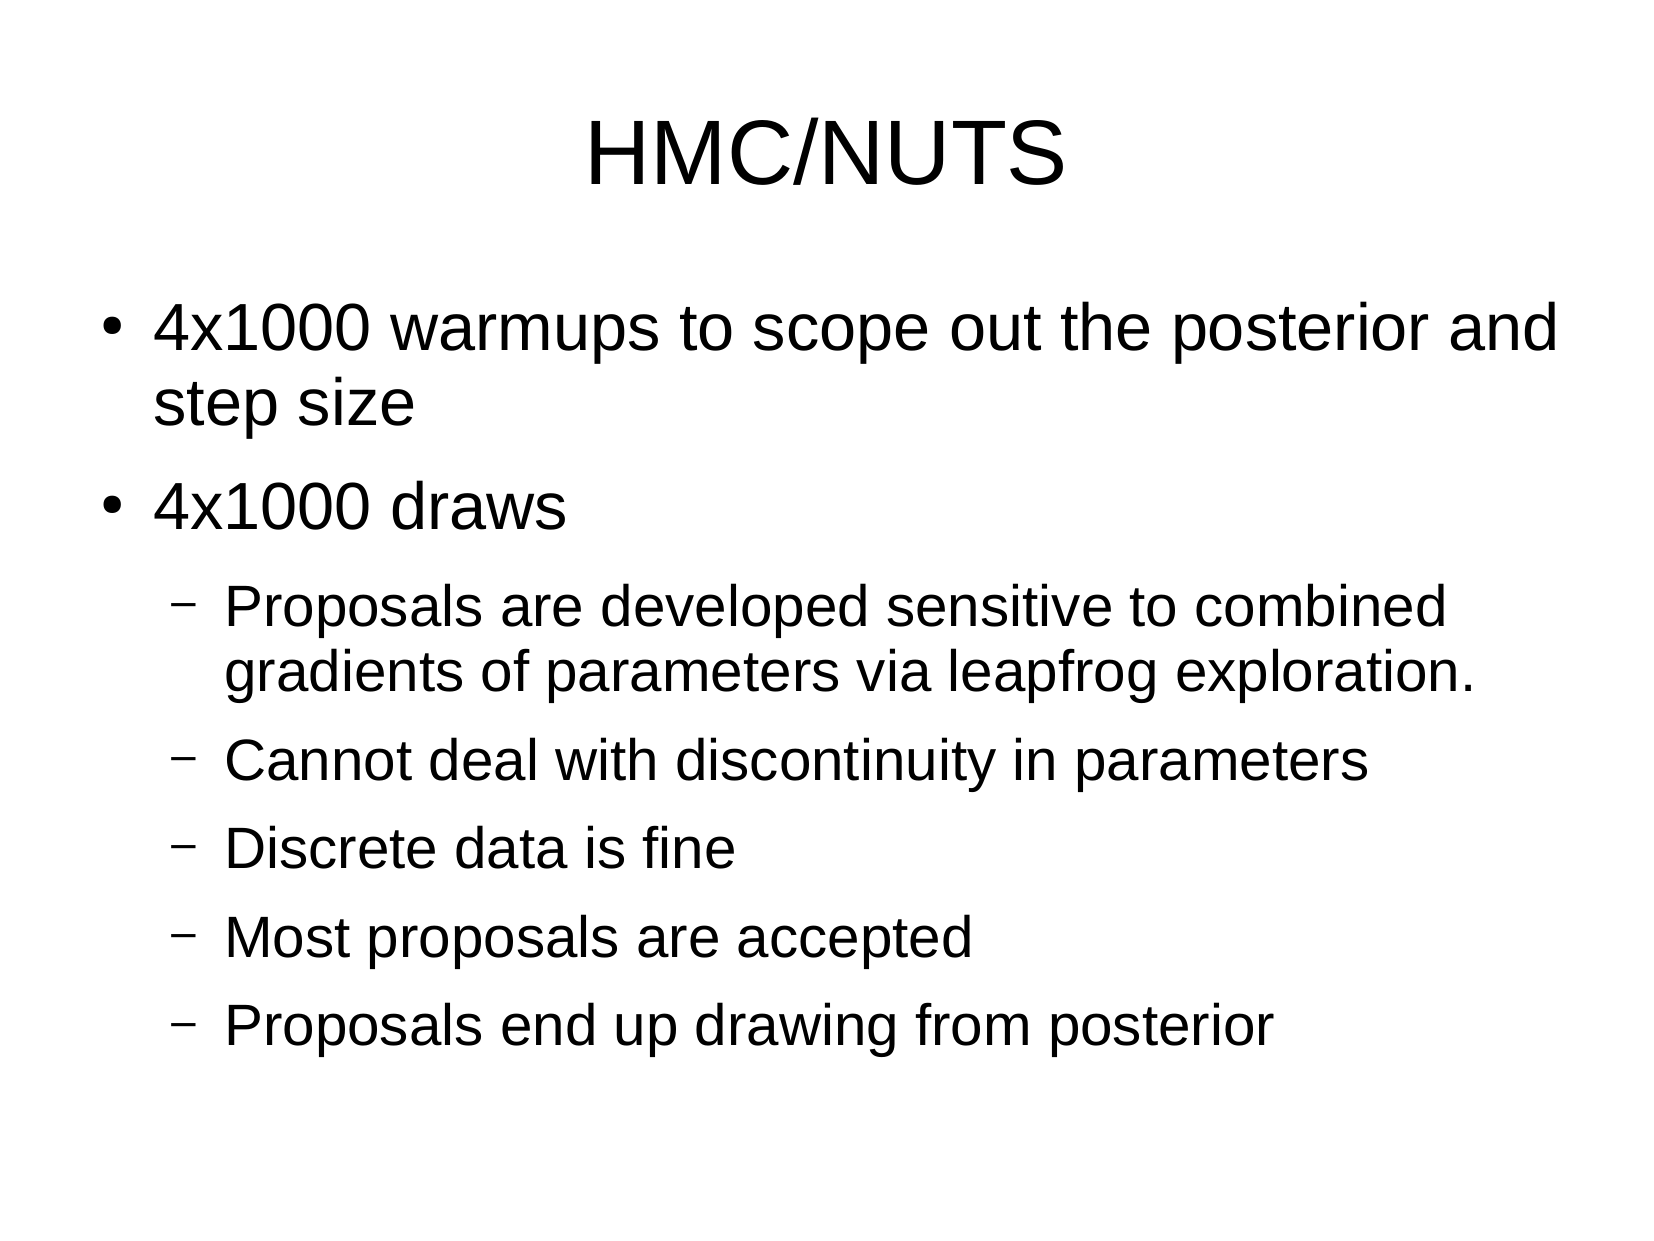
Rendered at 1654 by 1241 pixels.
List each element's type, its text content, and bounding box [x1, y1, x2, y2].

title HMC/NUTS [82, 49, 1571, 257]
list 4x1000 warmups to scope out the posterior and step size 4x1000 draws Proposals are developed sensitive to combined gradients of parameters via leapfrog exploration. Cannot deal with discontinuity in parameters Discrete data is fine Most proposals are accepted Proposals end up drawing from posterior [82, 290, 1571, 1109]
